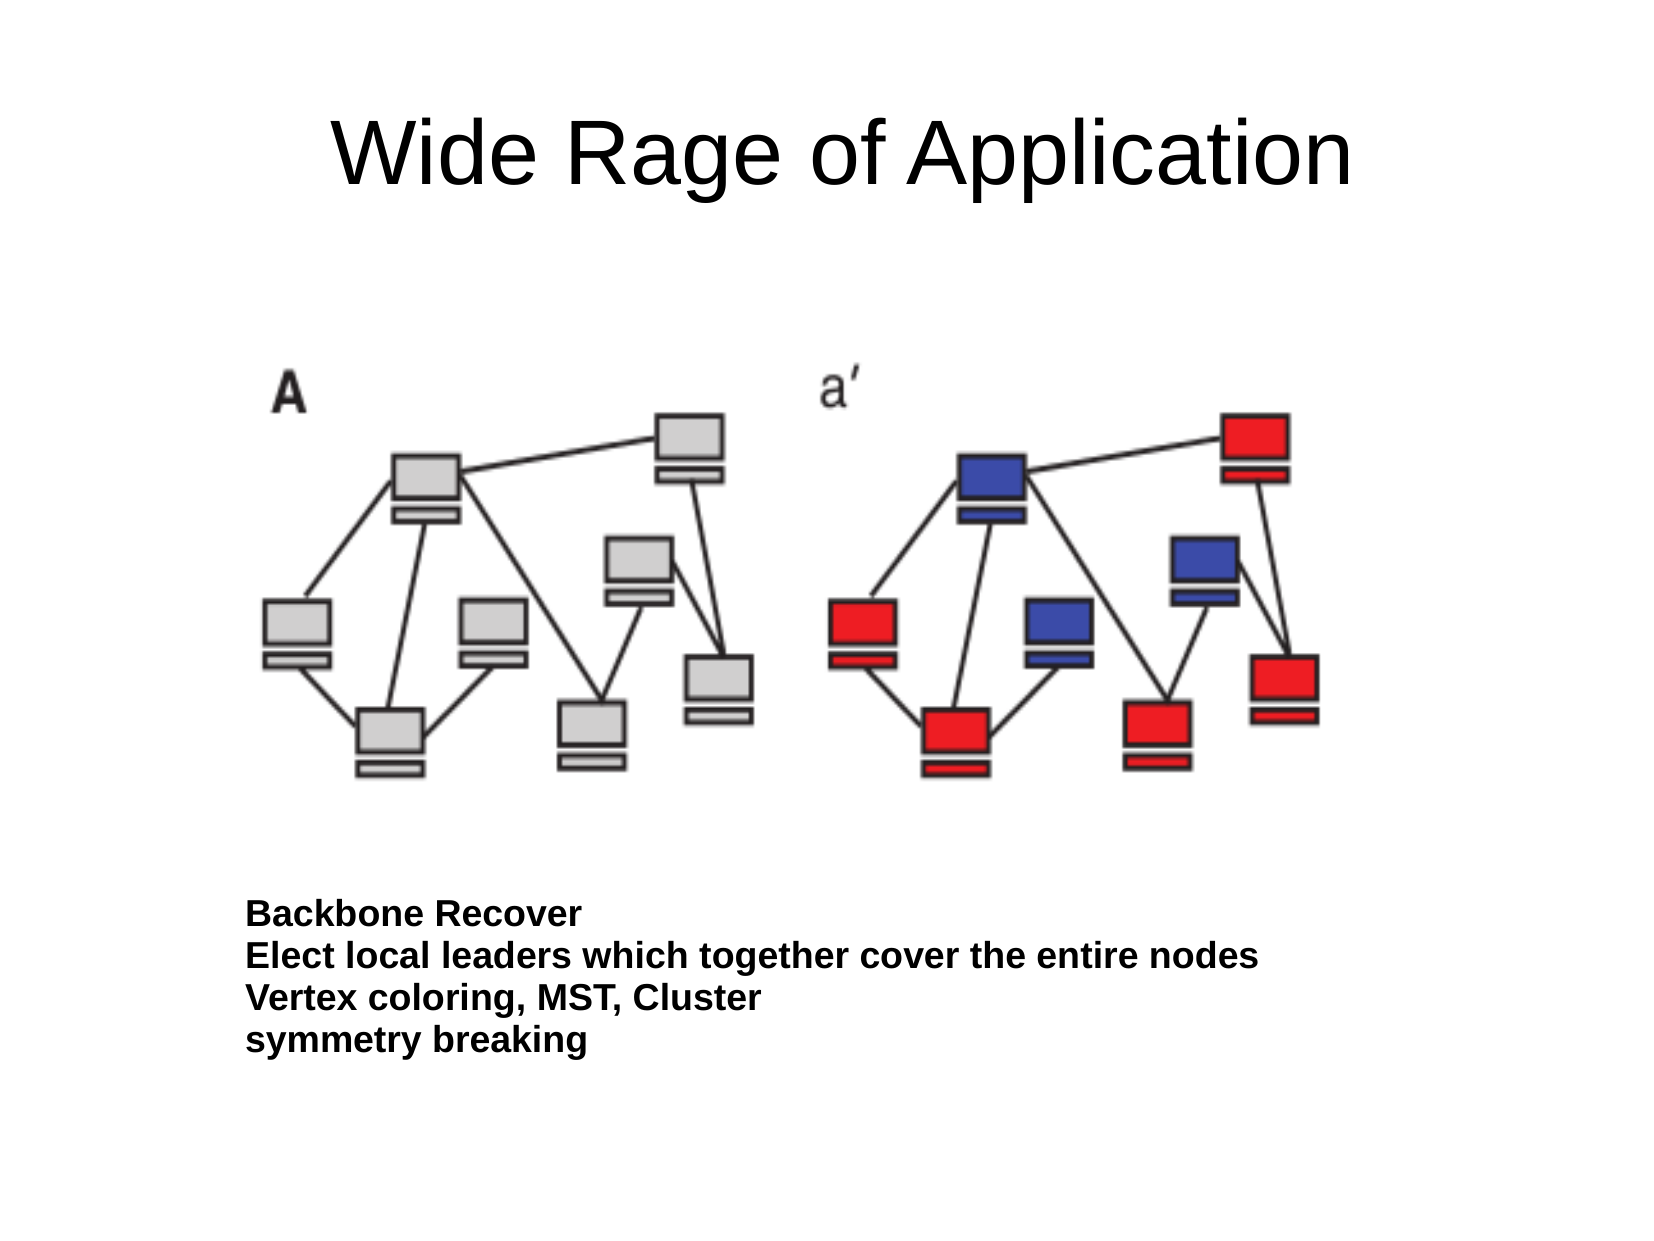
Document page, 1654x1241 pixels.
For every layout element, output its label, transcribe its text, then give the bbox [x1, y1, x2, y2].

title Wide Rage of Application [82, 49, 1571, 257]
picture [225, 305, 1351, 856]
text_box Backbone Recover Elect local leaders which together cover the entire nodes Vertex coloring, MST, Cluster symmetry breaking [230, 885, 1396, 1086]
